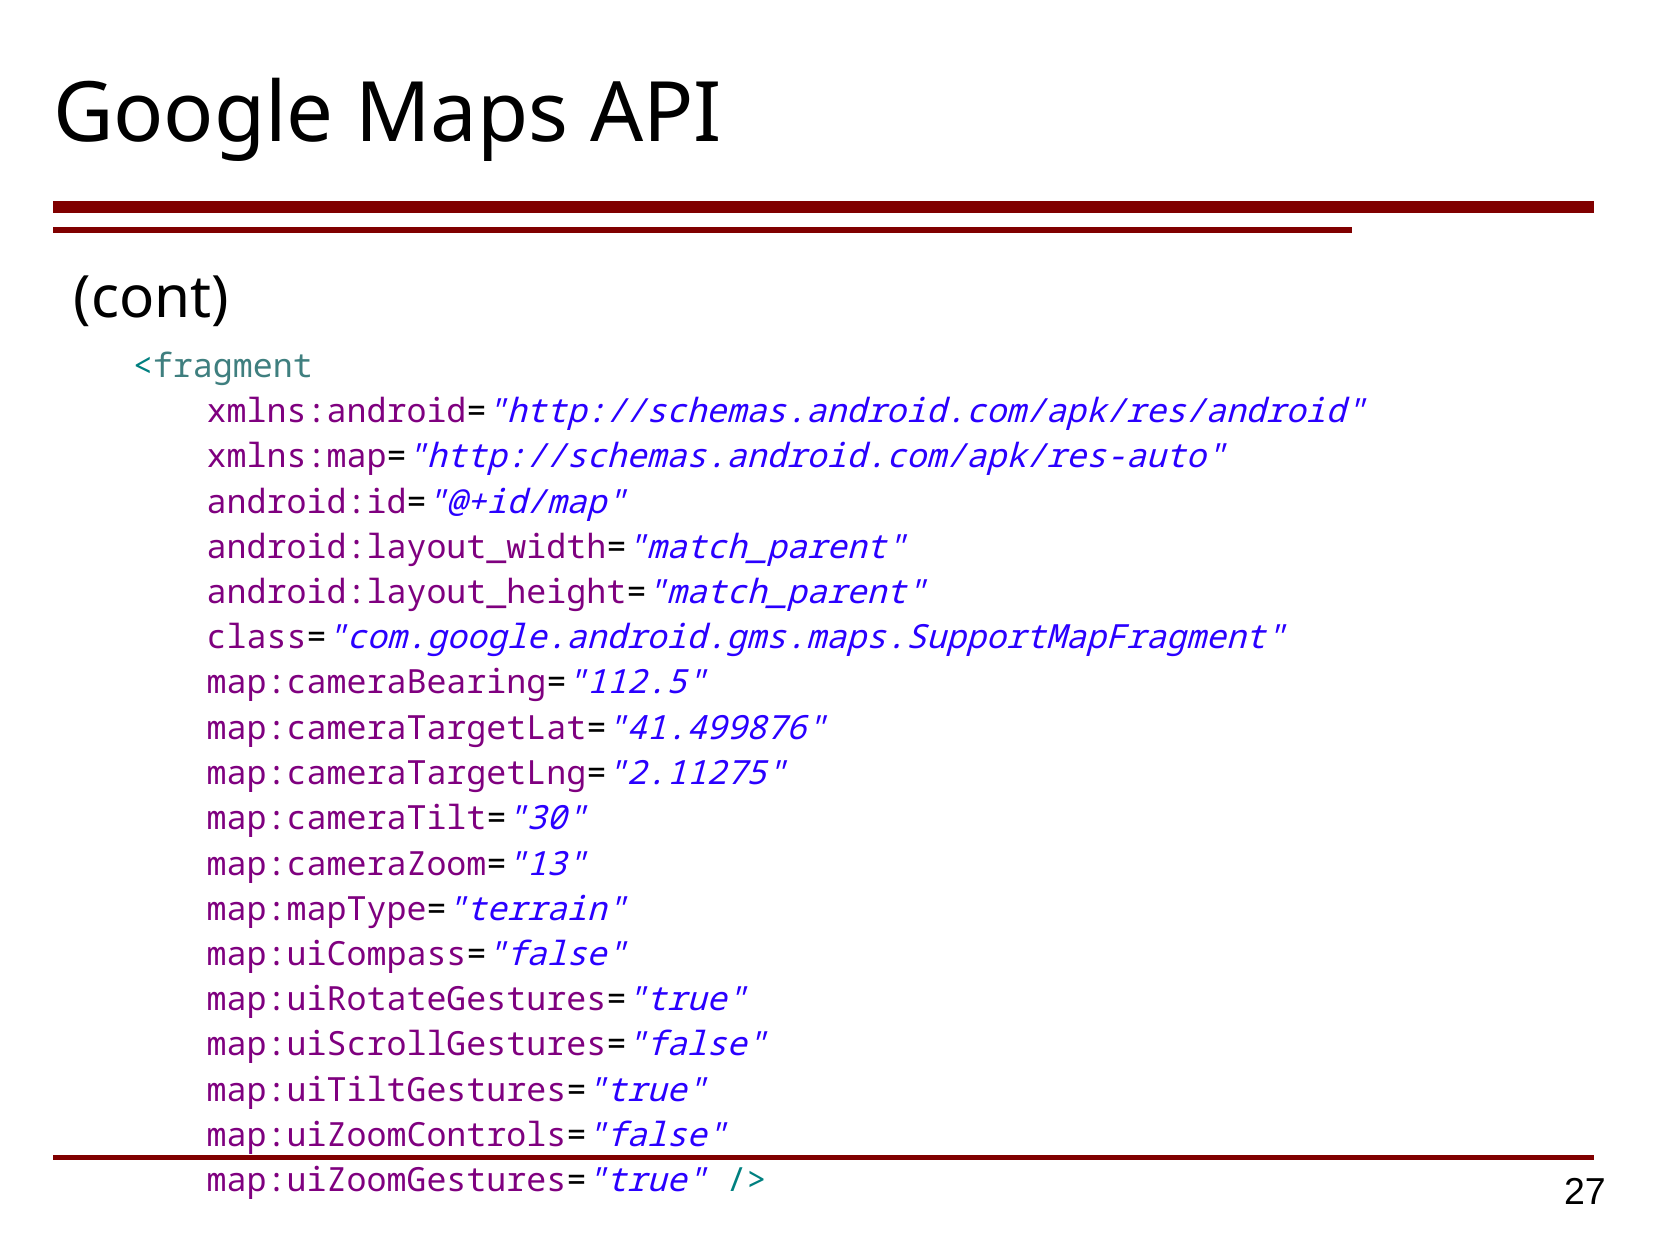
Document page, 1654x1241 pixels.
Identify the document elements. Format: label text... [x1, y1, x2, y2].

text_box [511, 1139, 521, 1144]
text_box <número> [35, 1163, 1654, 1221]
text_box [371, 1139, 381, 1144]
text_box (cont) [59, 248, 1595, 341]
text_box [431, 1139, 441, 1144]
text_box [252, 1139, 261, 1144]
text_box [291, 1139, 300, 1144]
text_box [58, 240, 1408, 1152]
text_box [252, 341, 1408, 1152]
text_box [231, 1139, 240, 1144]
text_box [632, 1139, 642, 1144]
text_box [351, 1139, 361, 1144]
subtitle Google Maps API [53, 48, 1542, 172]
text_box <fragment xmlns:android="http://schemas.android.com/apk/res/android" xmlns:map="http://schemas.android.com/apk/res-auto" android:id="@+id/map" android:layout_width="match_parent" android:layout_height="match_parent" class="com.google.android.gms.maps.SupportMapFragment" map:cameraBearing="112.5" map:cameraTargetLat="41.499876" map:cameraTargetLng="2.11275" map:cameraTilt="30" map:cameraZoom="13" map:mapType="terrain" map:uiCompass="false" map:uiRotateGestures="true" map:uiScrollGestures="false" map:uiTiltGestures="true" map:uiZoomControls="false" map:uiZoomGestures="true" /> [118, 334, 1381, 1139]
